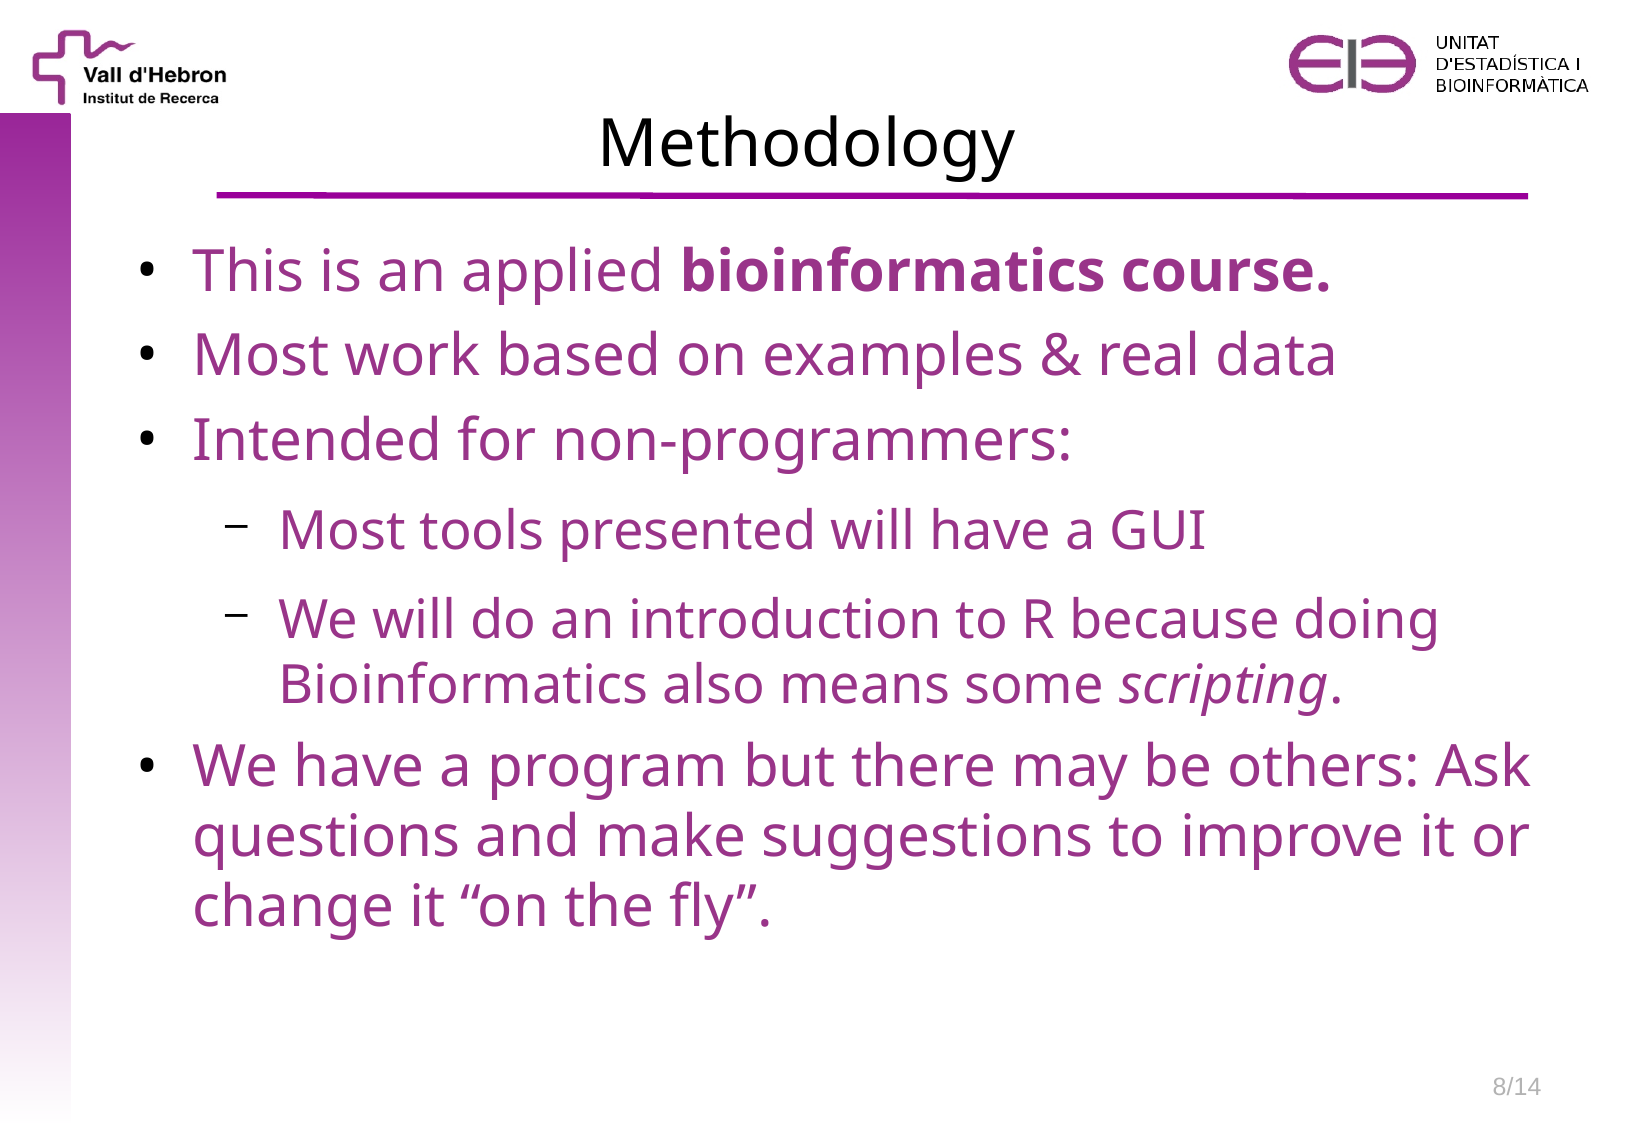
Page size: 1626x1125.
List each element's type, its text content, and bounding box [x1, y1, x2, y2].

picture [1279, 24, 1625, 100]
title Methodology [243, 52, 1371, 224]
picture [31, 29, 227, 106]
list This is an applied bioinformatics course. Most work based on examples & real data Intended for non-programmers: Most tools presented will have a GUI We will do an introduction to R because doing Bioinformatics also means some scripting. We have a program but there may be others: Ask questions and make suggestions to improve it or change it “on the fly”. [121, 224, 1571, 878]
